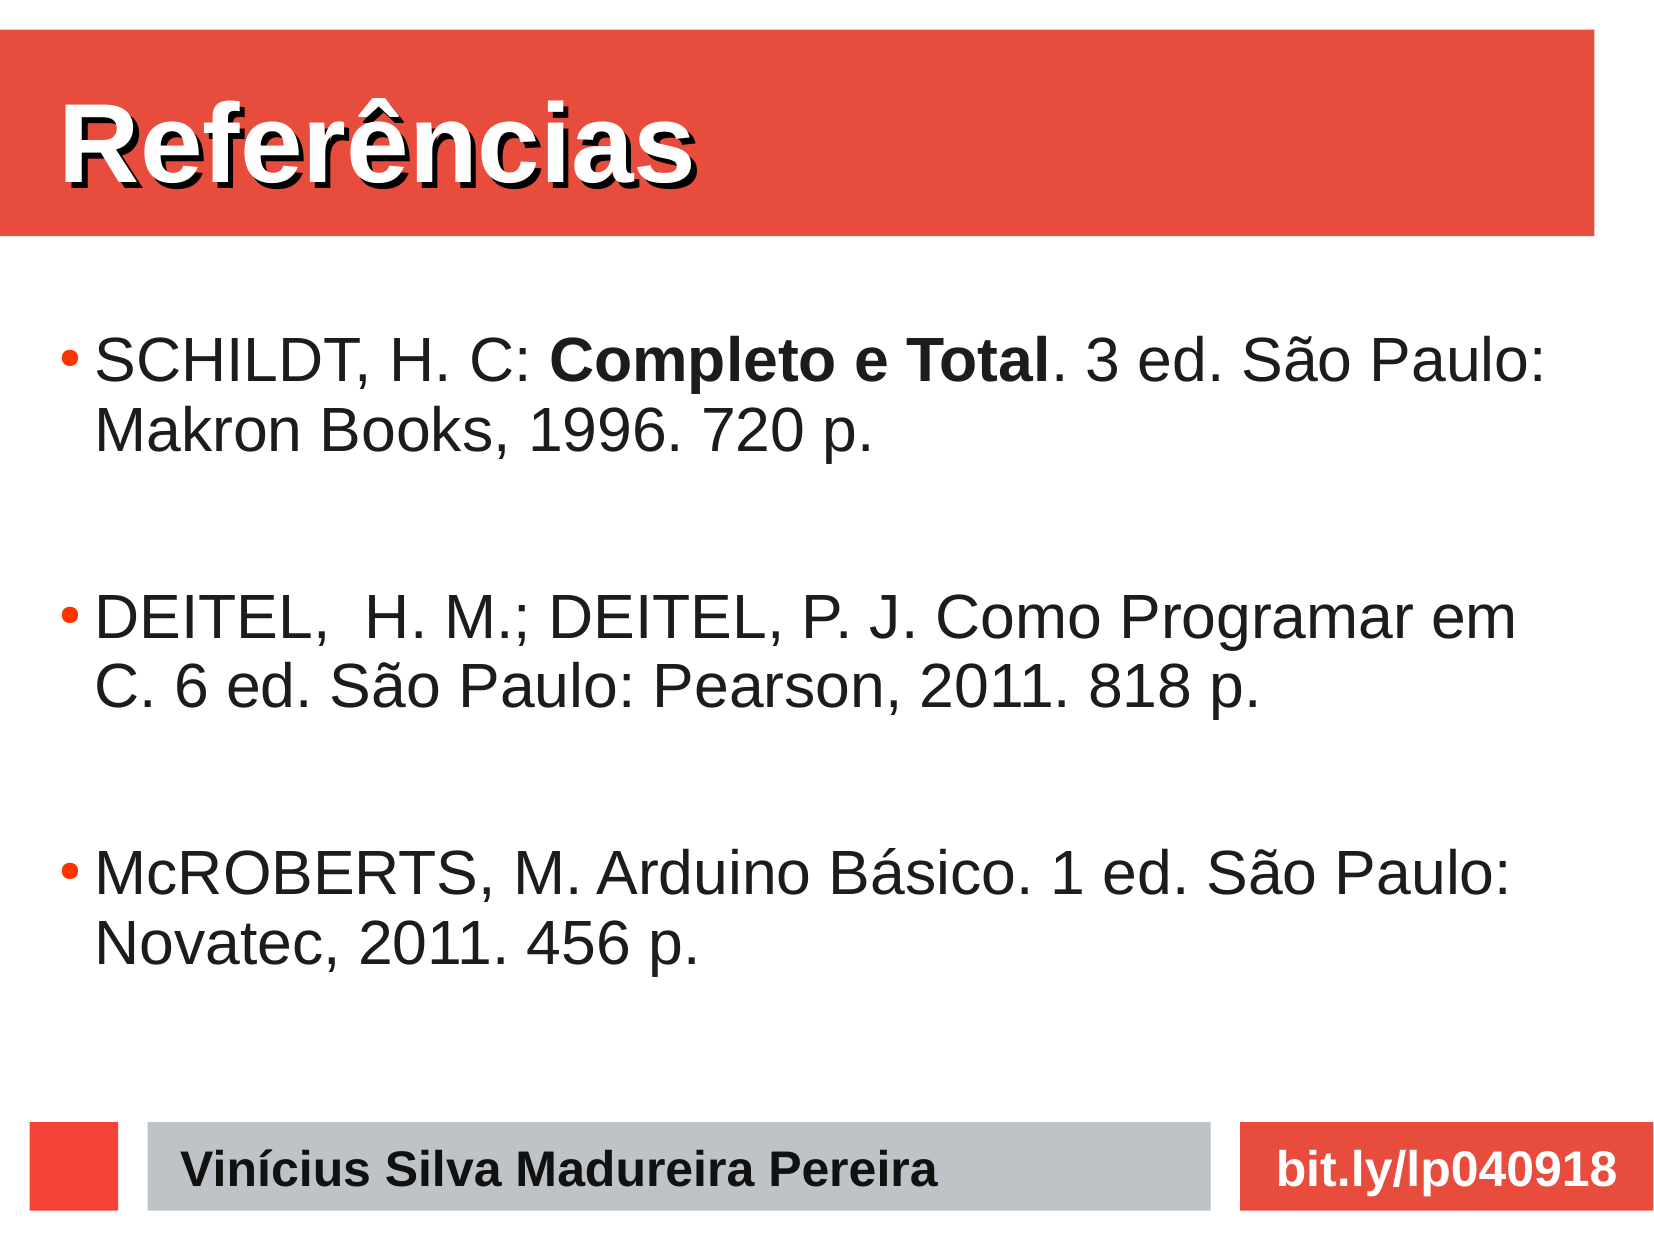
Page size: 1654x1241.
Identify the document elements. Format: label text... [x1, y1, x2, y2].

list SCHILDT, H. C: Completo e Total. 3 ed. São Paulo: Makron Books, 1996. 720 p. DEITEL, H. M.; DEITEL, P. J. Como Programar em C. 6 ed. São Paulo: Pearson, 2011. 818 p. McROBERTS, M. Arduino Básico. 1 ed. São Paulo: Novatec, 2011. 456 p. [59, 324, 1565, 1093]
text_box bit.ly/lp040918 [1228, 1133, 1654, 1205]
text_box Vinícius Silva Madureira Pereira [165, 1133, 1170, 1205]
title Referências [59, 59, 1595, 207]
